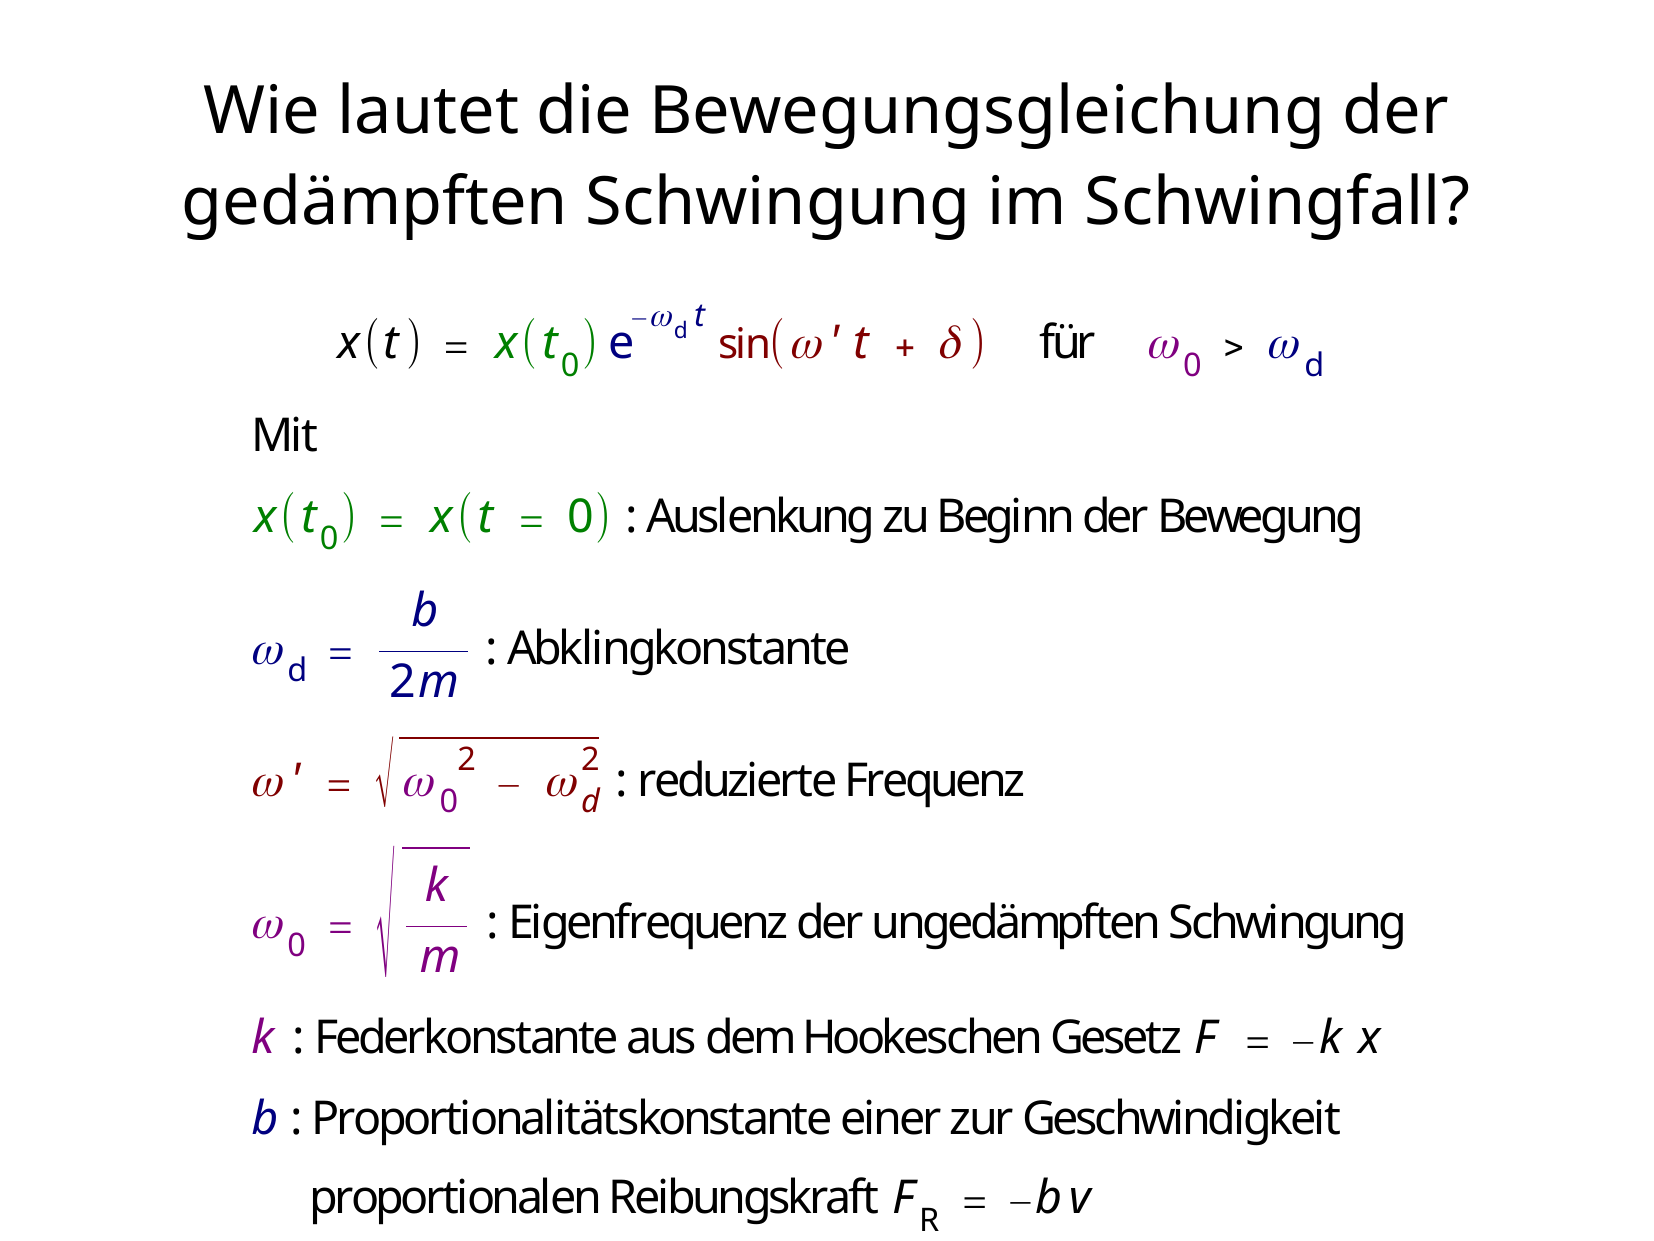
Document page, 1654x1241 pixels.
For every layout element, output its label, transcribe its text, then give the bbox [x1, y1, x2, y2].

title Wie lautet die Bewegungsgleichung der gedämpften Schwingung im Schwingfall? [82, 49, 1571, 257]
chart [244, 295, 1409, 1241]
